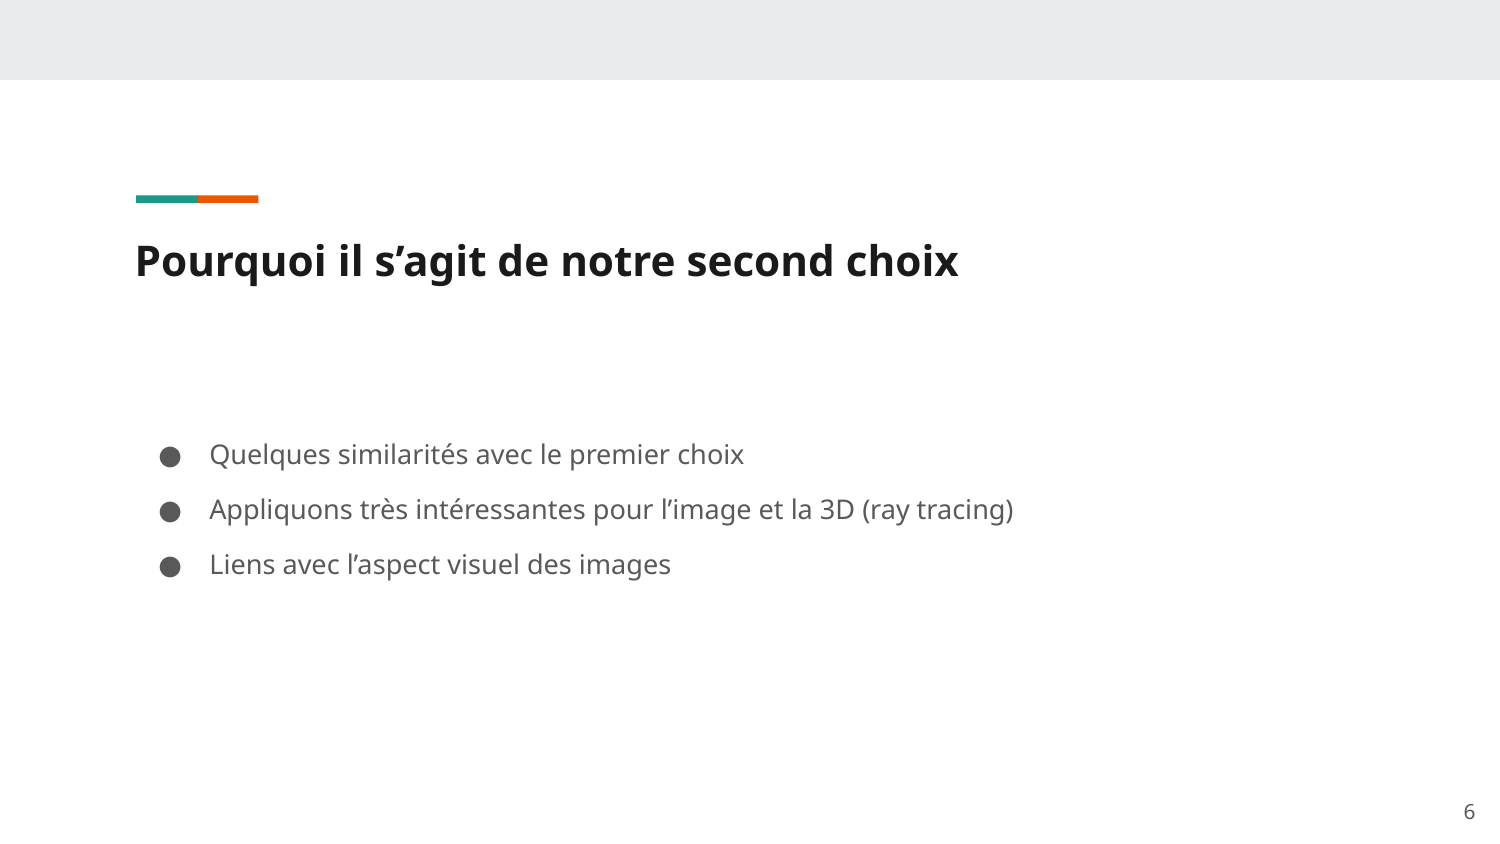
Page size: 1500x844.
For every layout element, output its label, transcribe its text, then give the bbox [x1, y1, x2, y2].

slide_number <number> [1400, 779, 1491, 844]
list Quelques similarités avec le premier choix Appliquons très intéressantes pour l’image et la 3D (ray tracing) Liens avec l’aspect visuel des images [119, 401, 1381, 702]
title Pourquoi il s’agit de notre second choix [119, 216, 1381, 305]
